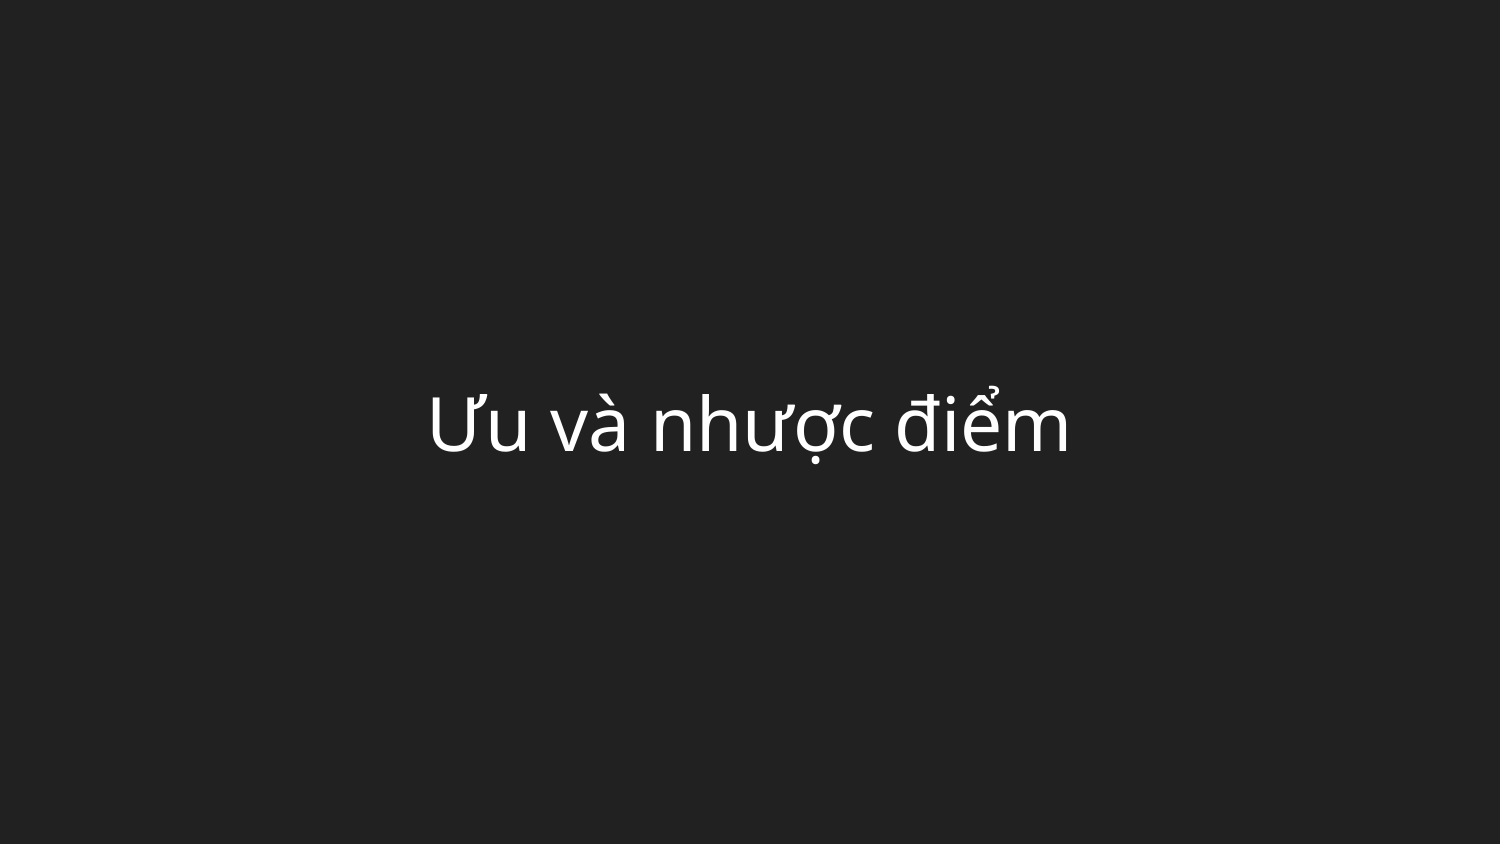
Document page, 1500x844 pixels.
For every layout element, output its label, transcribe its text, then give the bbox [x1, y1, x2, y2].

title Ưu và nhược điểm [51, 352, 1449, 491]
